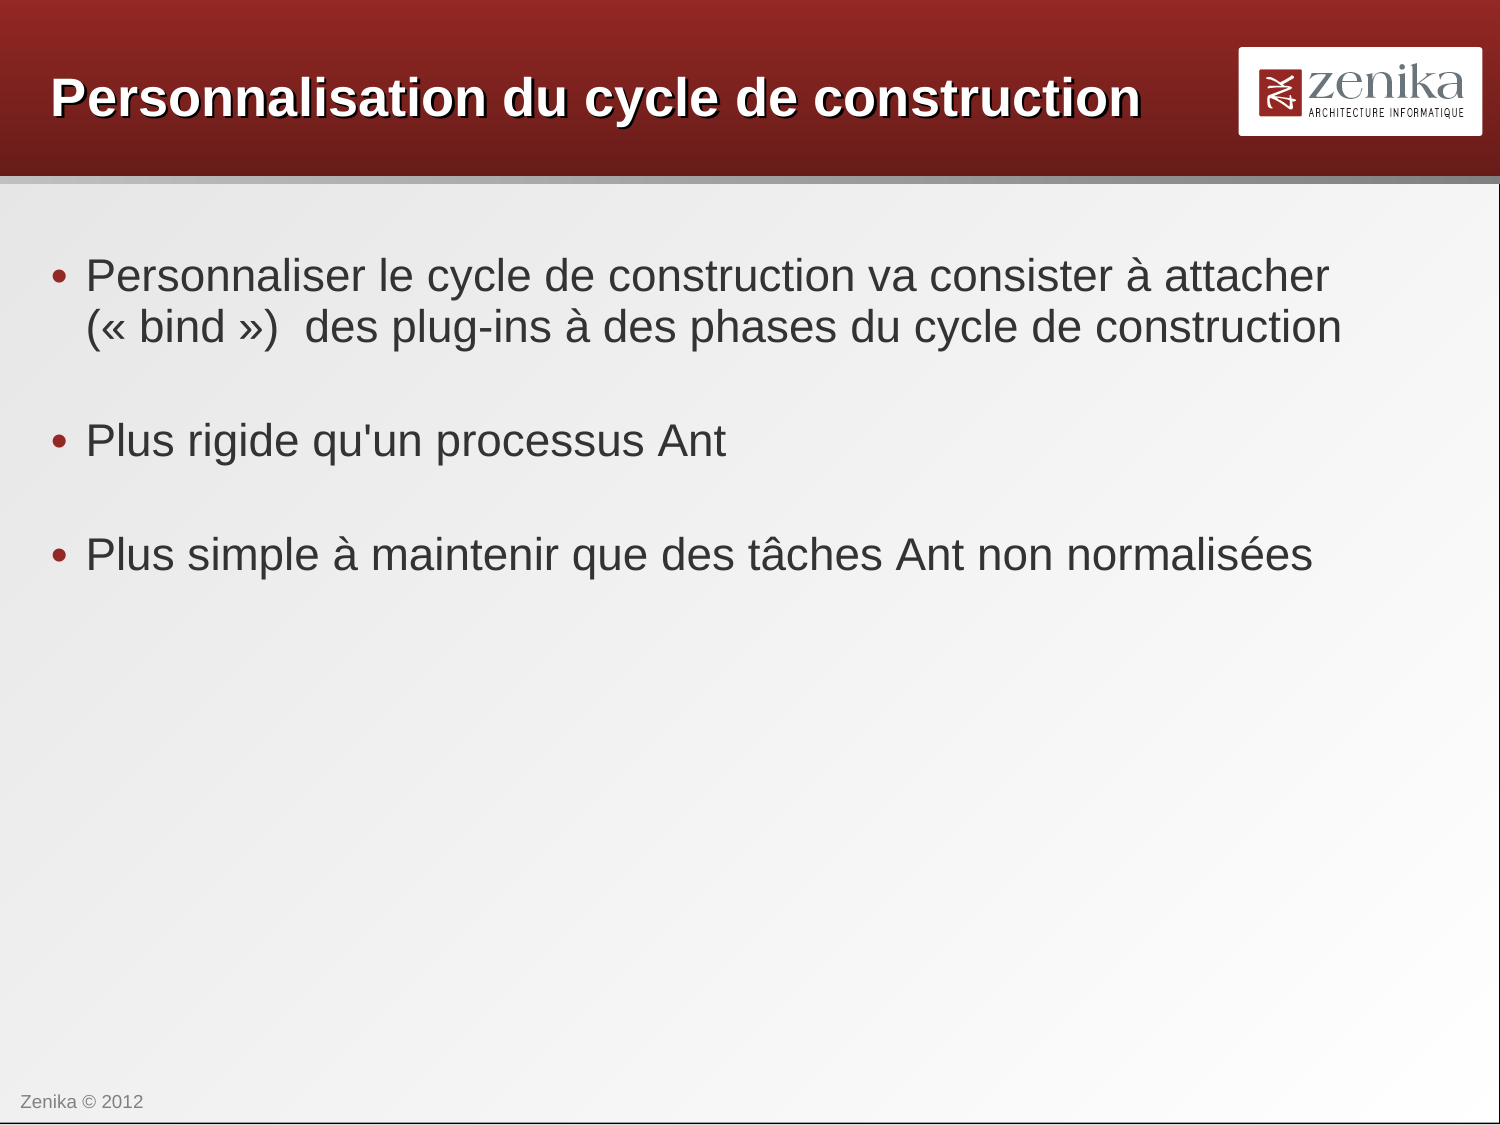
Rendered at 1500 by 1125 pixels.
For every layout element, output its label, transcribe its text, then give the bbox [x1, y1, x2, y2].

title Personnalisation du cycle de construction [50, 15, 1206, 180]
list Personnaliser le cycle de construction va consister à attacher (« bind ») des plug-ins à des phases du cycle de construction Plus rigide qu'un processus Ant Plus simple à maintenir que des tâches Ant non normalisées [50, 249, 1435, 1079]
picture [1257, 58, 1464, 125]
